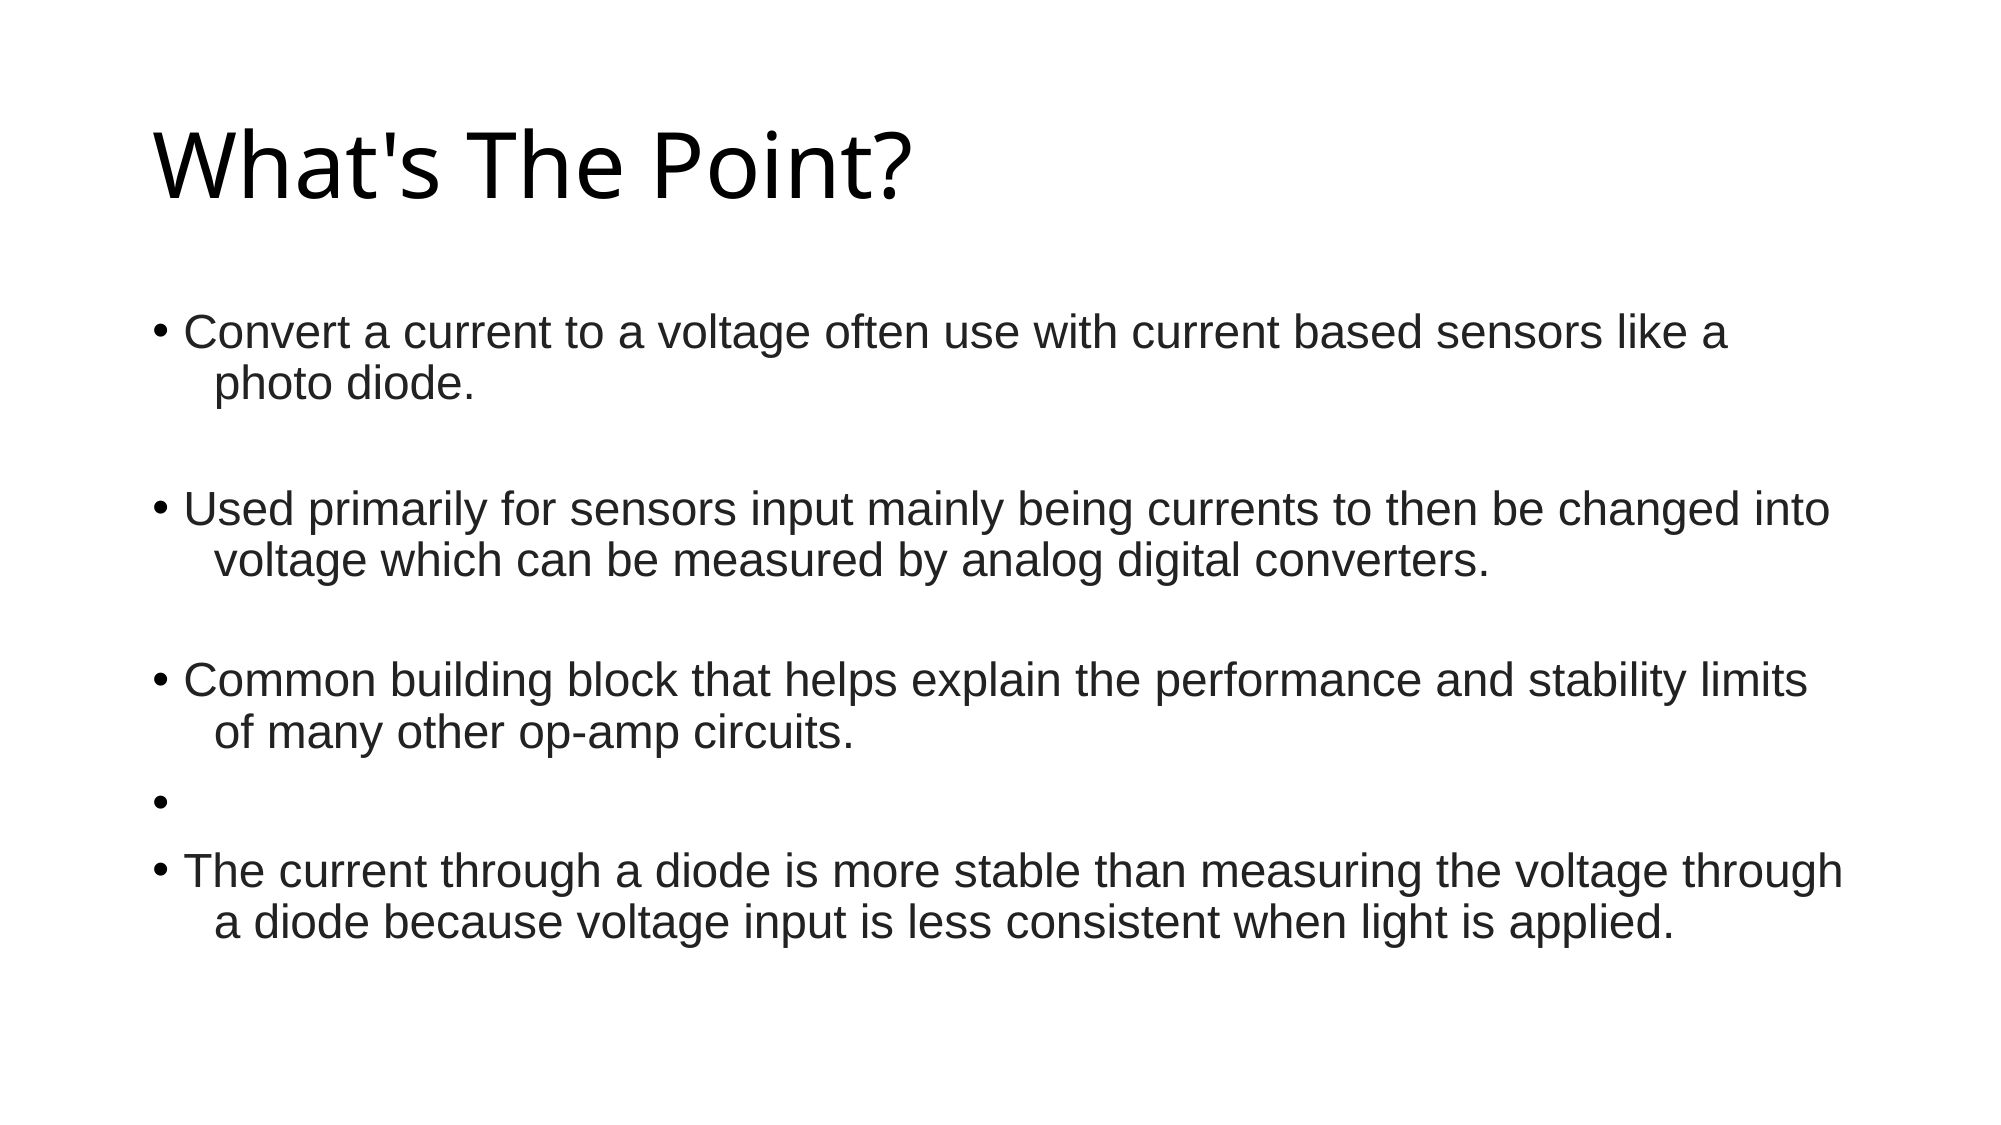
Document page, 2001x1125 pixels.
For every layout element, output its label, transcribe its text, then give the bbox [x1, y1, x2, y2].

list Convert a current to a voltage often use with current based sensors like a photo diode. Used primarily for sensors input mainly being currents to then be changed into voltage which can be measured by analog digital converters. Common building block that helps explain the performance and stability limits of many other op-amp circuits. The current through a diode is more stable than measuring the voltage through a diode because voltage input is less consistent when light is applied. [137, 299, 1863, 1014]
title What's The Point? [137, 59, 1863, 278]
